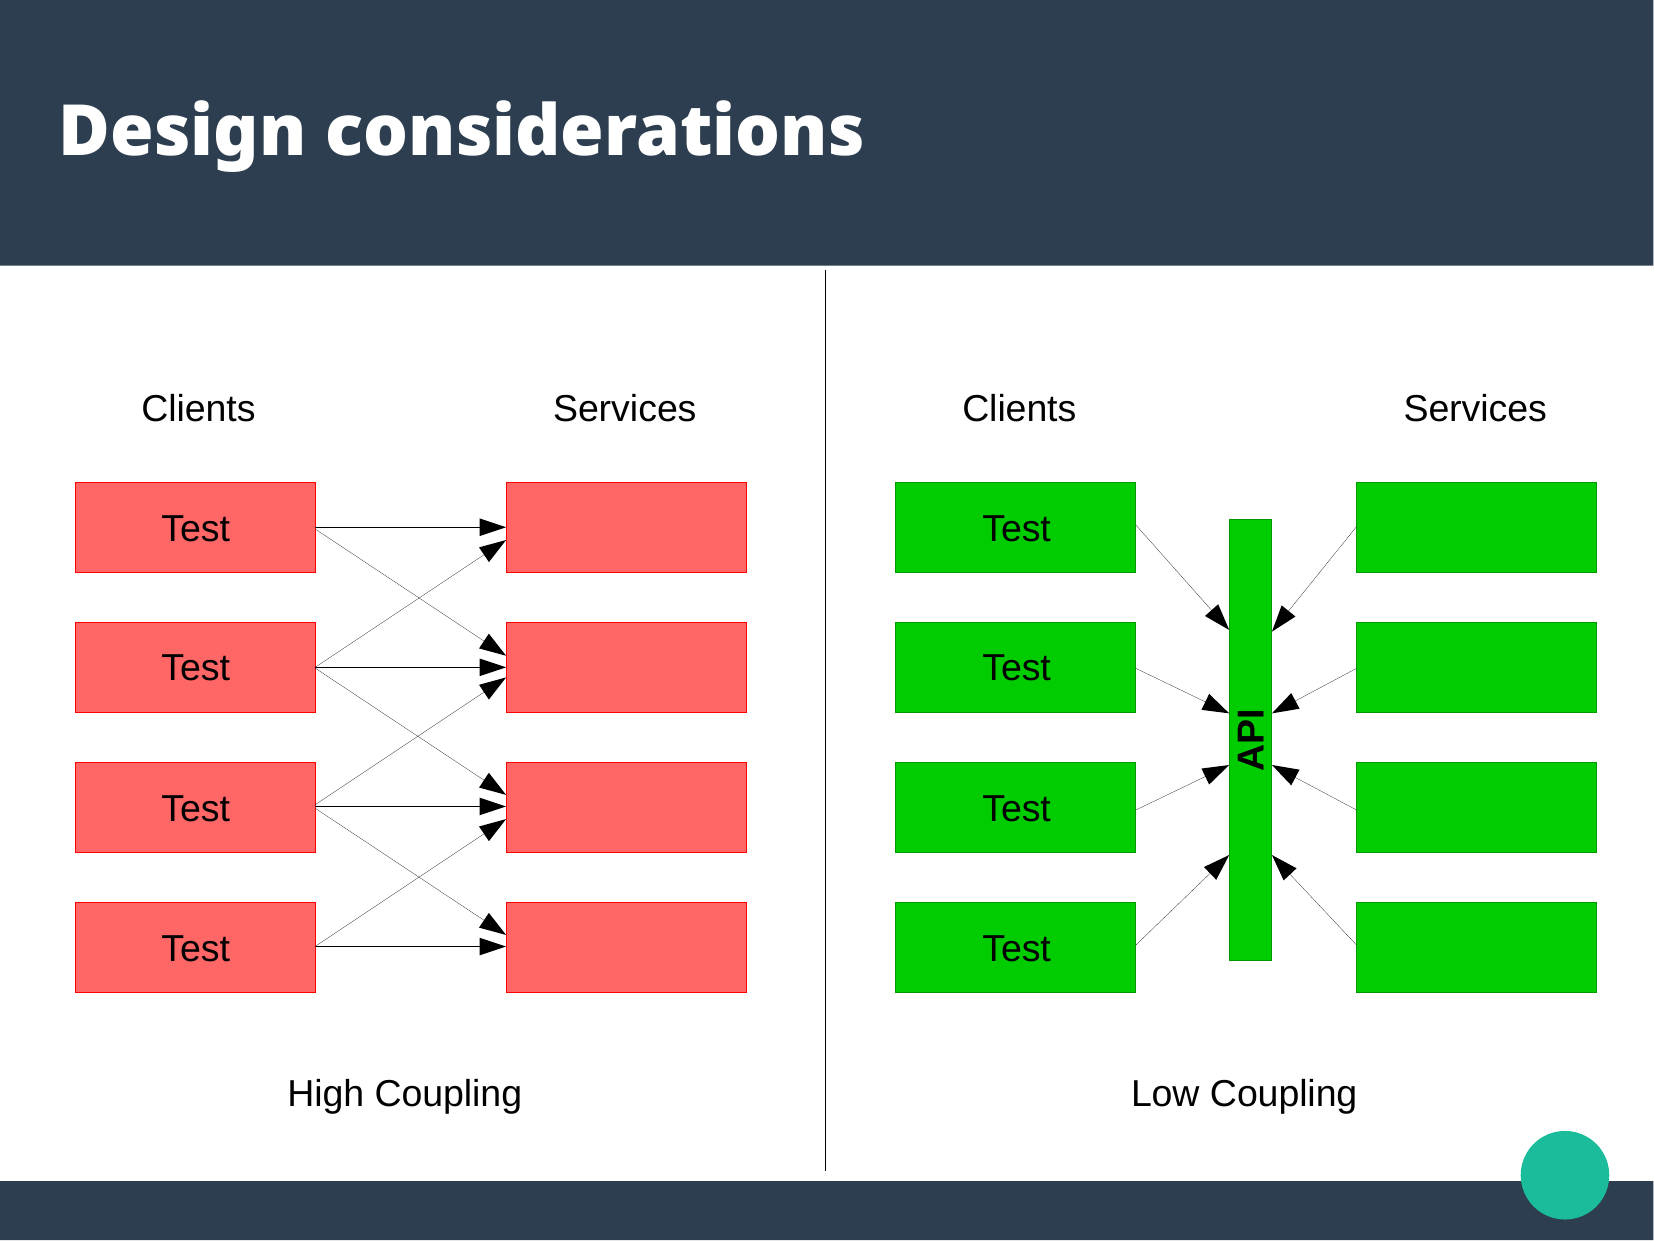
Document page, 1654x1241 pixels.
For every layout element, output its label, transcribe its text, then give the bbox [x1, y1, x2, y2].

text_box [75, 762, 316, 853]
text_box [895, 762, 1136, 853]
text_box Test [967, 638, 1066, 696]
text_box [506, 622, 747, 713]
text_box [1356, 902, 1597, 993]
text_box [1356, 482, 1597, 573]
text_box Test [146, 638, 246, 696]
text_box Clients [126, 380, 271, 438]
text_box Test [146, 919, 246, 977]
text_box API [1229, 519, 1272, 961]
text_box [895, 622, 1136, 713]
text_box Test [146, 499, 246, 557]
text_box [75, 622, 316, 713]
text_box [1356, 622, 1597, 713]
text_box [1356, 762, 1597, 853]
text_box [75, 482, 316, 573]
title Design considerations [59, 49, 1595, 207]
text_box [895, 482, 1136, 573]
text_box High Coupling [272, 1065, 537, 1122]
text_box Services [538, 380, 712, 438]
text_box [895, 902, 1136, 993]
text_box Services [1388, 380, 1563, 438]
text_box Low Coupling [1116, 1065, 1373, 1122]
text_box [75, 902, 316, 993]
text_box Test [146, 779, 246, 837]
text_box [506, 482, 747, 573]
text_box [506, 902, 747, 993]
text_box [506, 762, 747, 853]
text_box Test [967, 499, 1066, 557]
text_box Clients [947, 380, 1092, 438]
text_box Test [967, 779, 1066, 837]
text_box Test [967, 919, 1066, 977]
